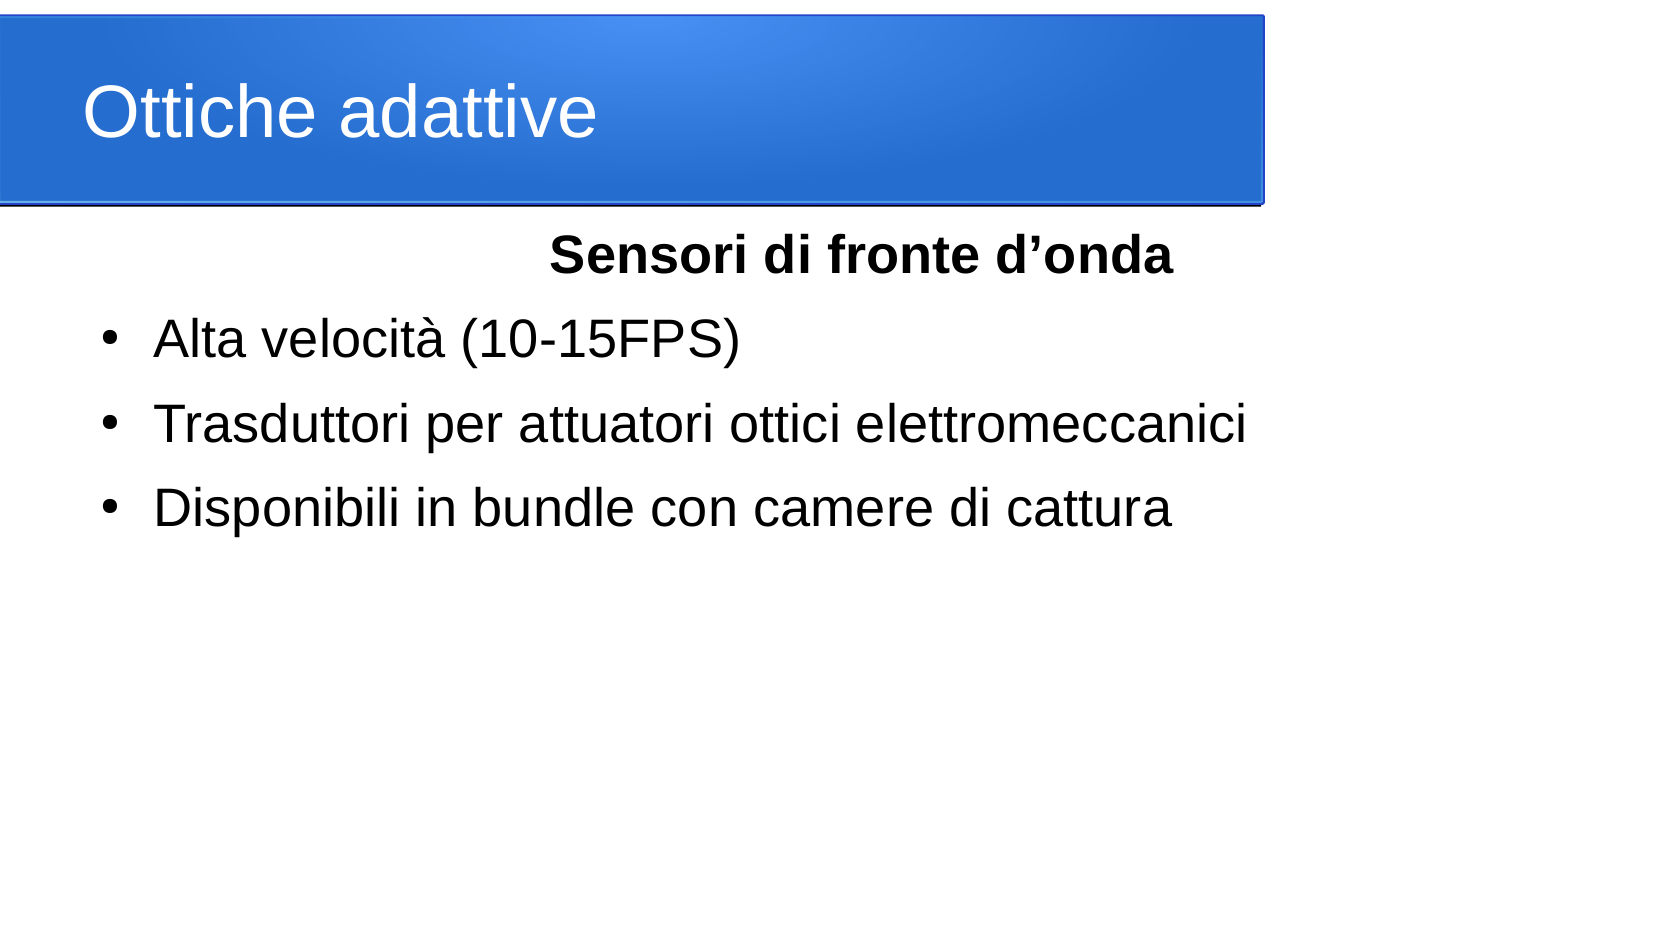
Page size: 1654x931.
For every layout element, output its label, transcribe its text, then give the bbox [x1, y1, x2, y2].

title Ottiche adattive [82, 35, 1235, 189]
list Sensori di fronte d’onda Alta velocità (10-15FPS) Trasduttori per attuatori ottici elettromeccanici Disponibili in bundle con camere di cattura [82, 224, 1571, 764]
